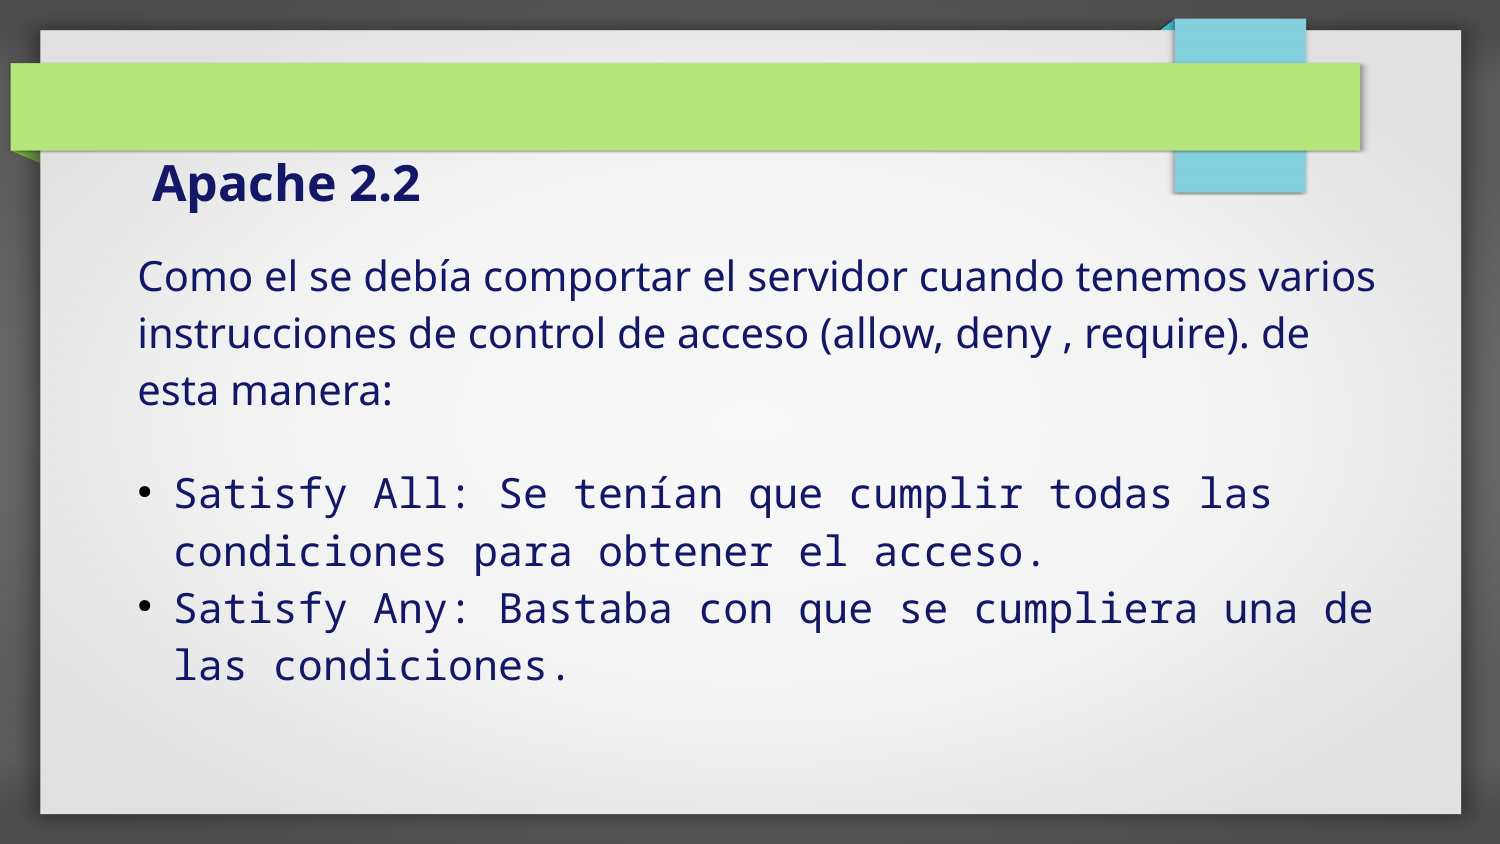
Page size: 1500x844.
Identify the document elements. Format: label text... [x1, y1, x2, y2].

title Apache 2.2 [137, 146, 1011, 227]
picture [0, 0, 1500, 844]
text_box Como el se debía comportar el servidor cuando tenemos varios instrucciones de control de acceso (allow, deny , require). de esta manera: Satisfy All: Se tenían que cumplir todas las condiciones para obtener el acceso. Satisfy Any: Bastaba con que se cumpliera una de las condiciones. [137, 246, 1394, 844]
